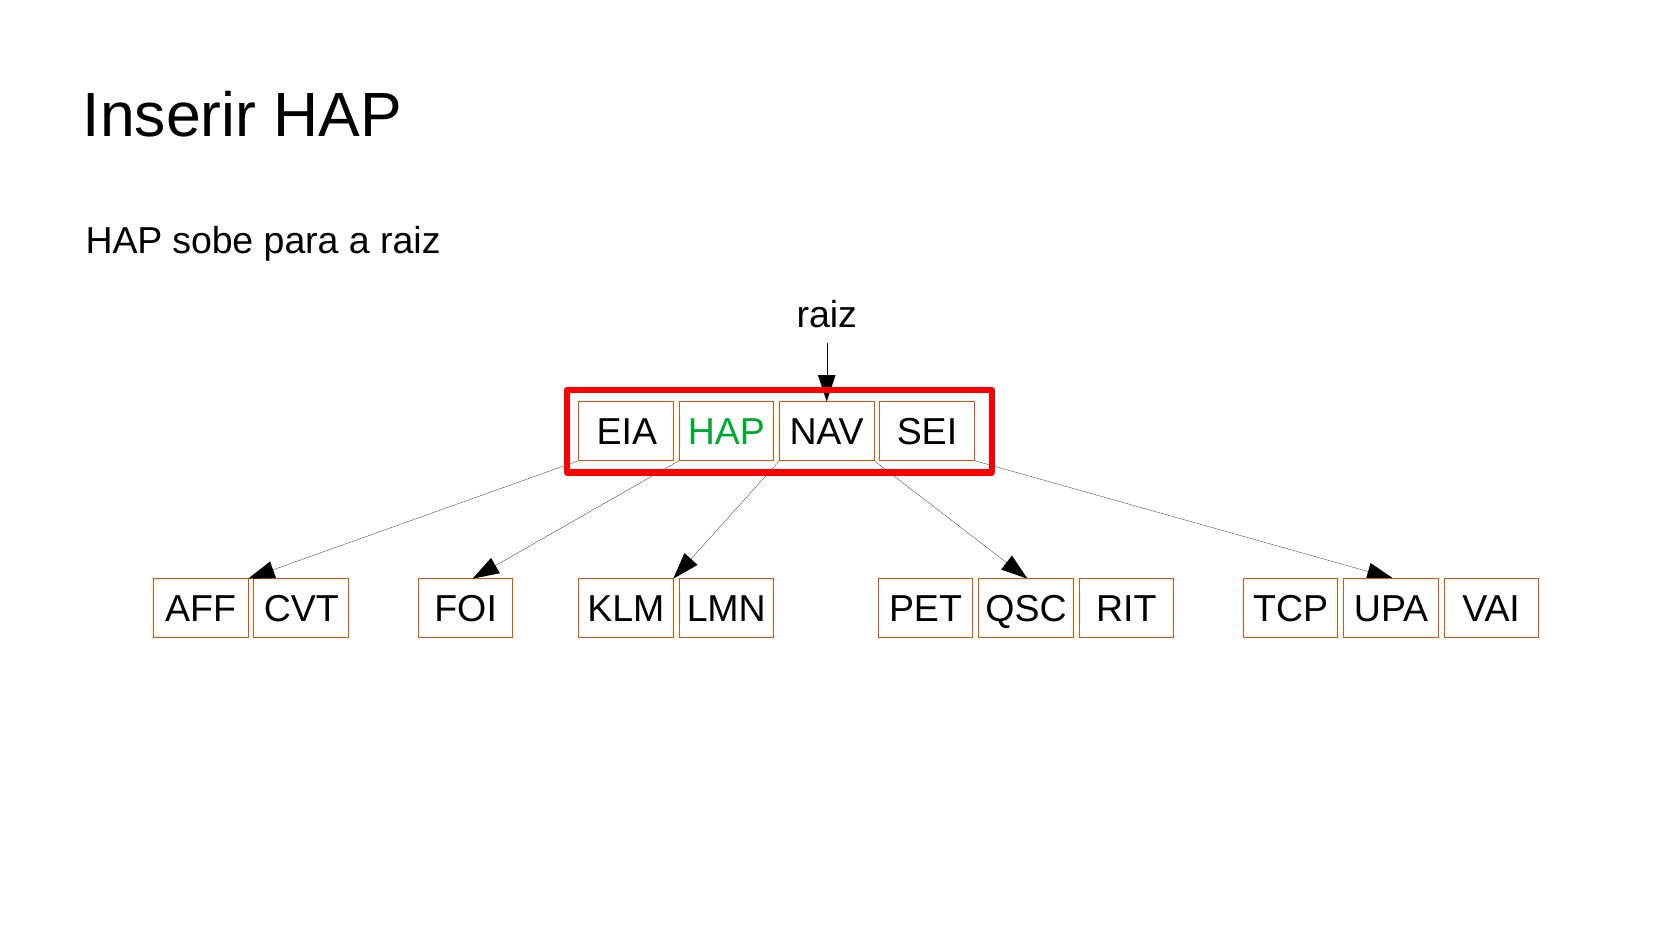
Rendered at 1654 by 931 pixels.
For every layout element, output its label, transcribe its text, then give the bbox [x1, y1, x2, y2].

text_box VAI [1444, 578, 1539, 638]
text_box QSC [978, 578, 1074, 638]
text_box UPA [1343, 578, 1439, 638]
text_box HAP sobe para a raiz [70, 212, 513, 270]
text_box TCP [1243, 578, 1338, 638]
text_box PET [878, 578, 973, 638]
text_box RIT [1079, 578, 1174, 638]
text_box [566, 389, 993, 473]
text_box KLM [578, 578, 674, 638]
text_box FOI [418, 578, 513, 638]
text_box CVT [253, 578, 349, 638]
title Inserir HAP [82, 37, 1571, 193]
text_box raiz [781, 285, 872, 343]
text_box AFF [153, 578, 249, 638]
text_box LMN [679, 578, 774, 638]
